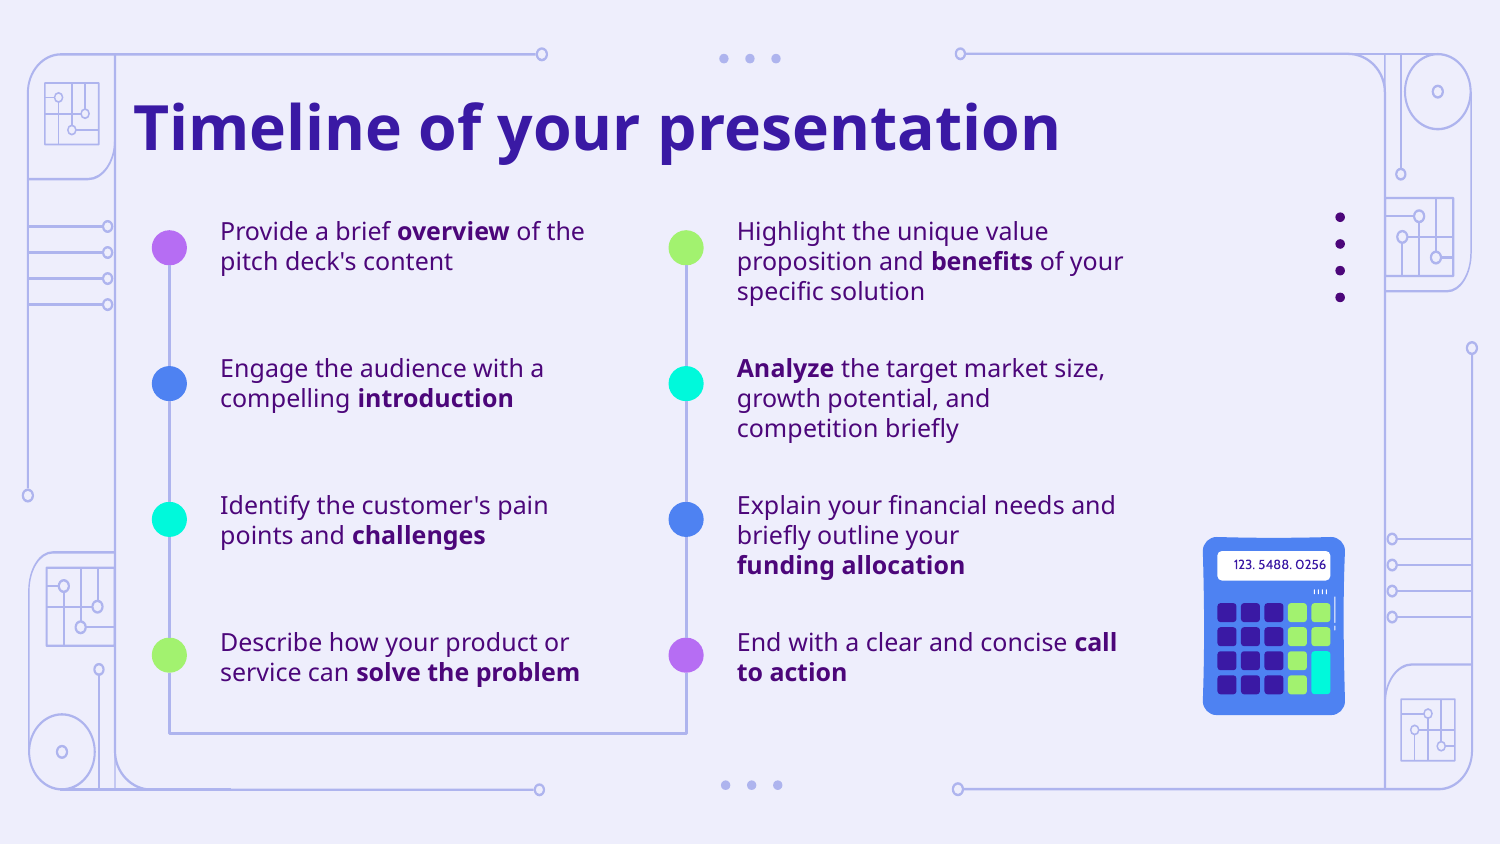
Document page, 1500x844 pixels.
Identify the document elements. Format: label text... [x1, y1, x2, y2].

text_box [1335, 239, 1345, 249]
text_box End with a clear and concise call to action [722, 611, 1144, 706]
text_box [151, 230, 187, 266]
text_box [1202, 536, 1345, 716]
text_box Identify the customer's pain points and challenges [205, 474, 627, 569]
text_box Engage the audience with a compelling introduction [205, 337, 627, 432]
text_box [151, 366, 187, 402]
text_box Provide a brief overview of the pitch deck's content [205, 200, 627, 295]
text_box [668, 230, 704, 266]
title Timeline of your presentation [118, 72, 1382, 167]
text_box [1335, 212, 1345, 223]
text_box Explain your financial needs and briefly outline your funding allocation [722, 474, 1144, 577]
text_box Highlight the unique value proposition and benefits of your specific solution [722, 200, 1144, 314]
text_box [668, 637, 704, 673]
text_box [1335, 265, 1345, 276]
text_box Analyze the target market size, growth potential, and competition briefly [722, 337, 1144, 440]
text_box [668, 501, 704, 537]
text_box [1335, 292, 1345, 303]
text_box Describe how your product or service can solve the problem [205, 611, 627, 706]
text_box [151, 637, 187, 673]
